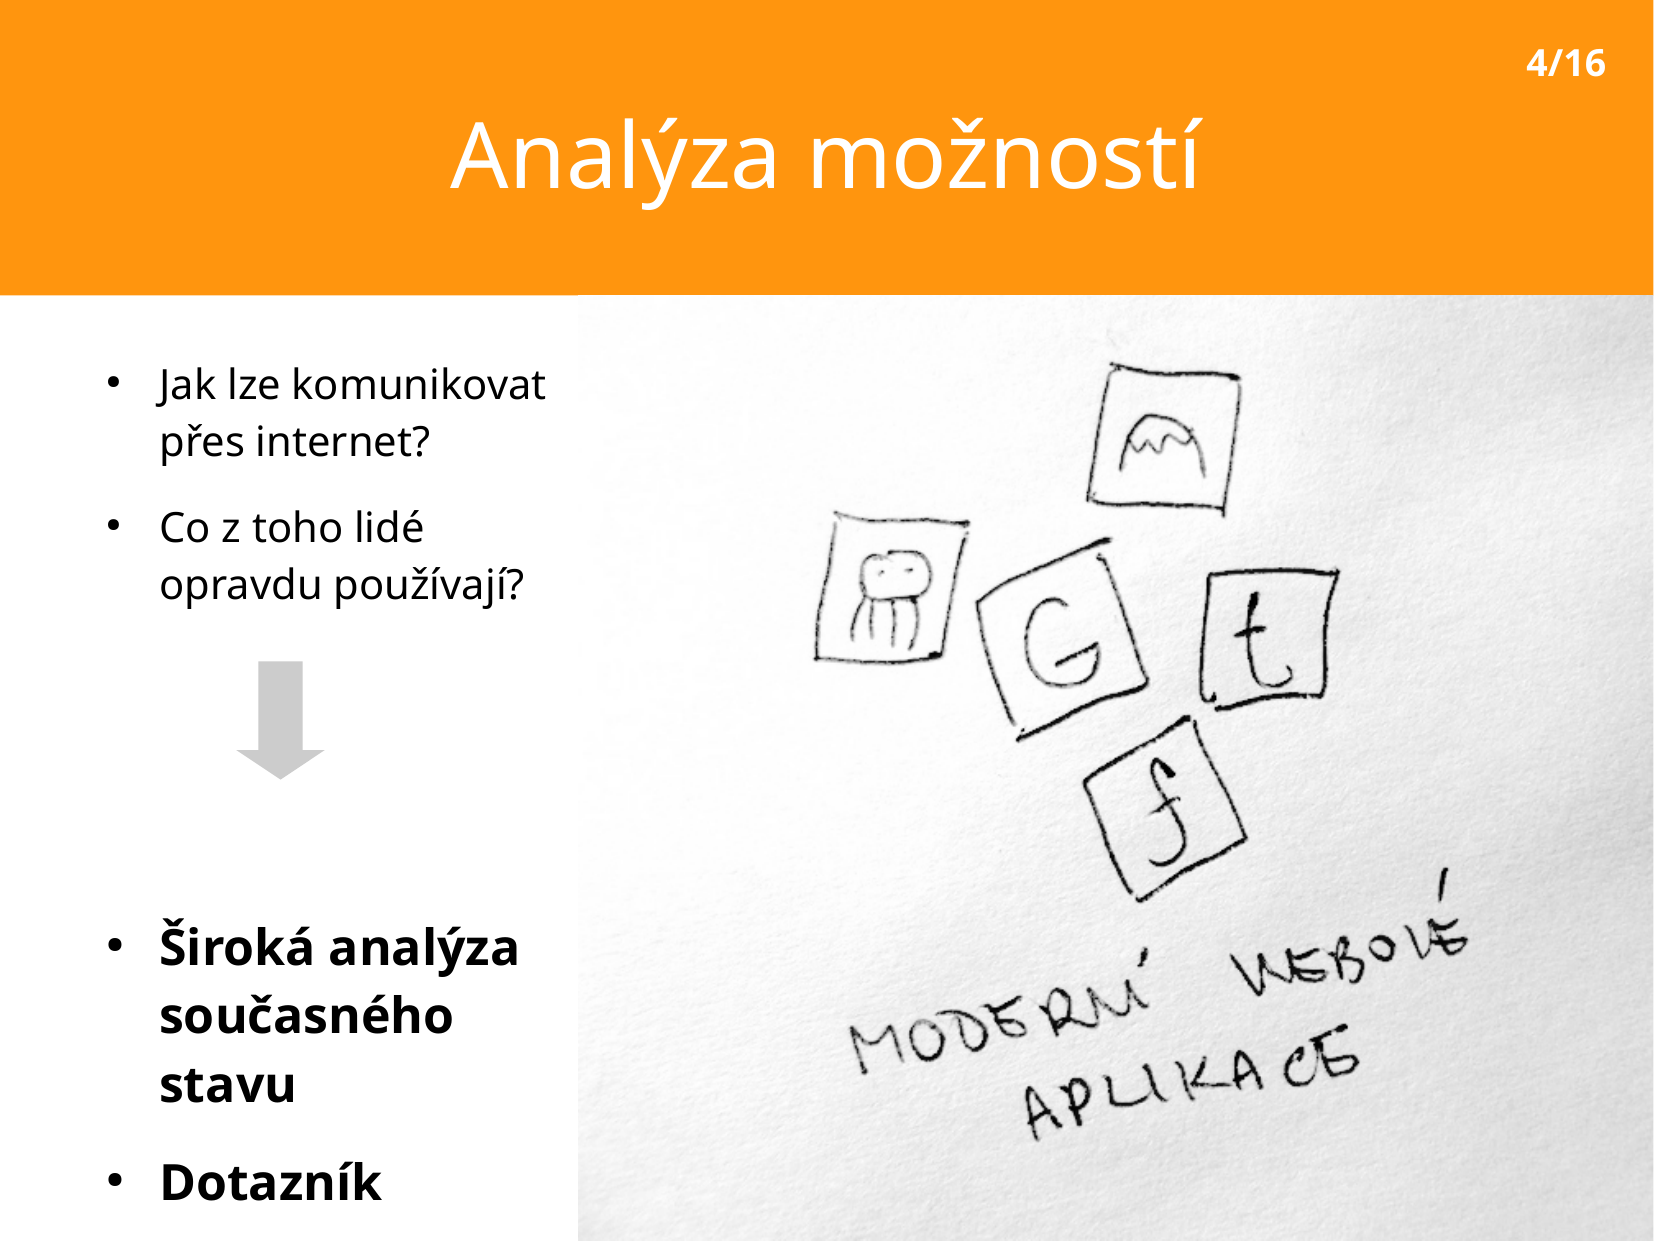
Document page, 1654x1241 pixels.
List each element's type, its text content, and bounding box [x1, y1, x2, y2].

text_box [236, 661, 325, 780]
text_box 4/16 [1511, 29, 1625, 89]
list Jak lze komunikovat přes internet? Co z toho lidé opravdu používají? Široká analýza současného stavu Dotazník [88, 354, 591, 1173]
text_box [0, 0, 1654, 296]
picture [578, 295, 1654, 1241]
title Analýza možností [82, 49, 1571, 257]
